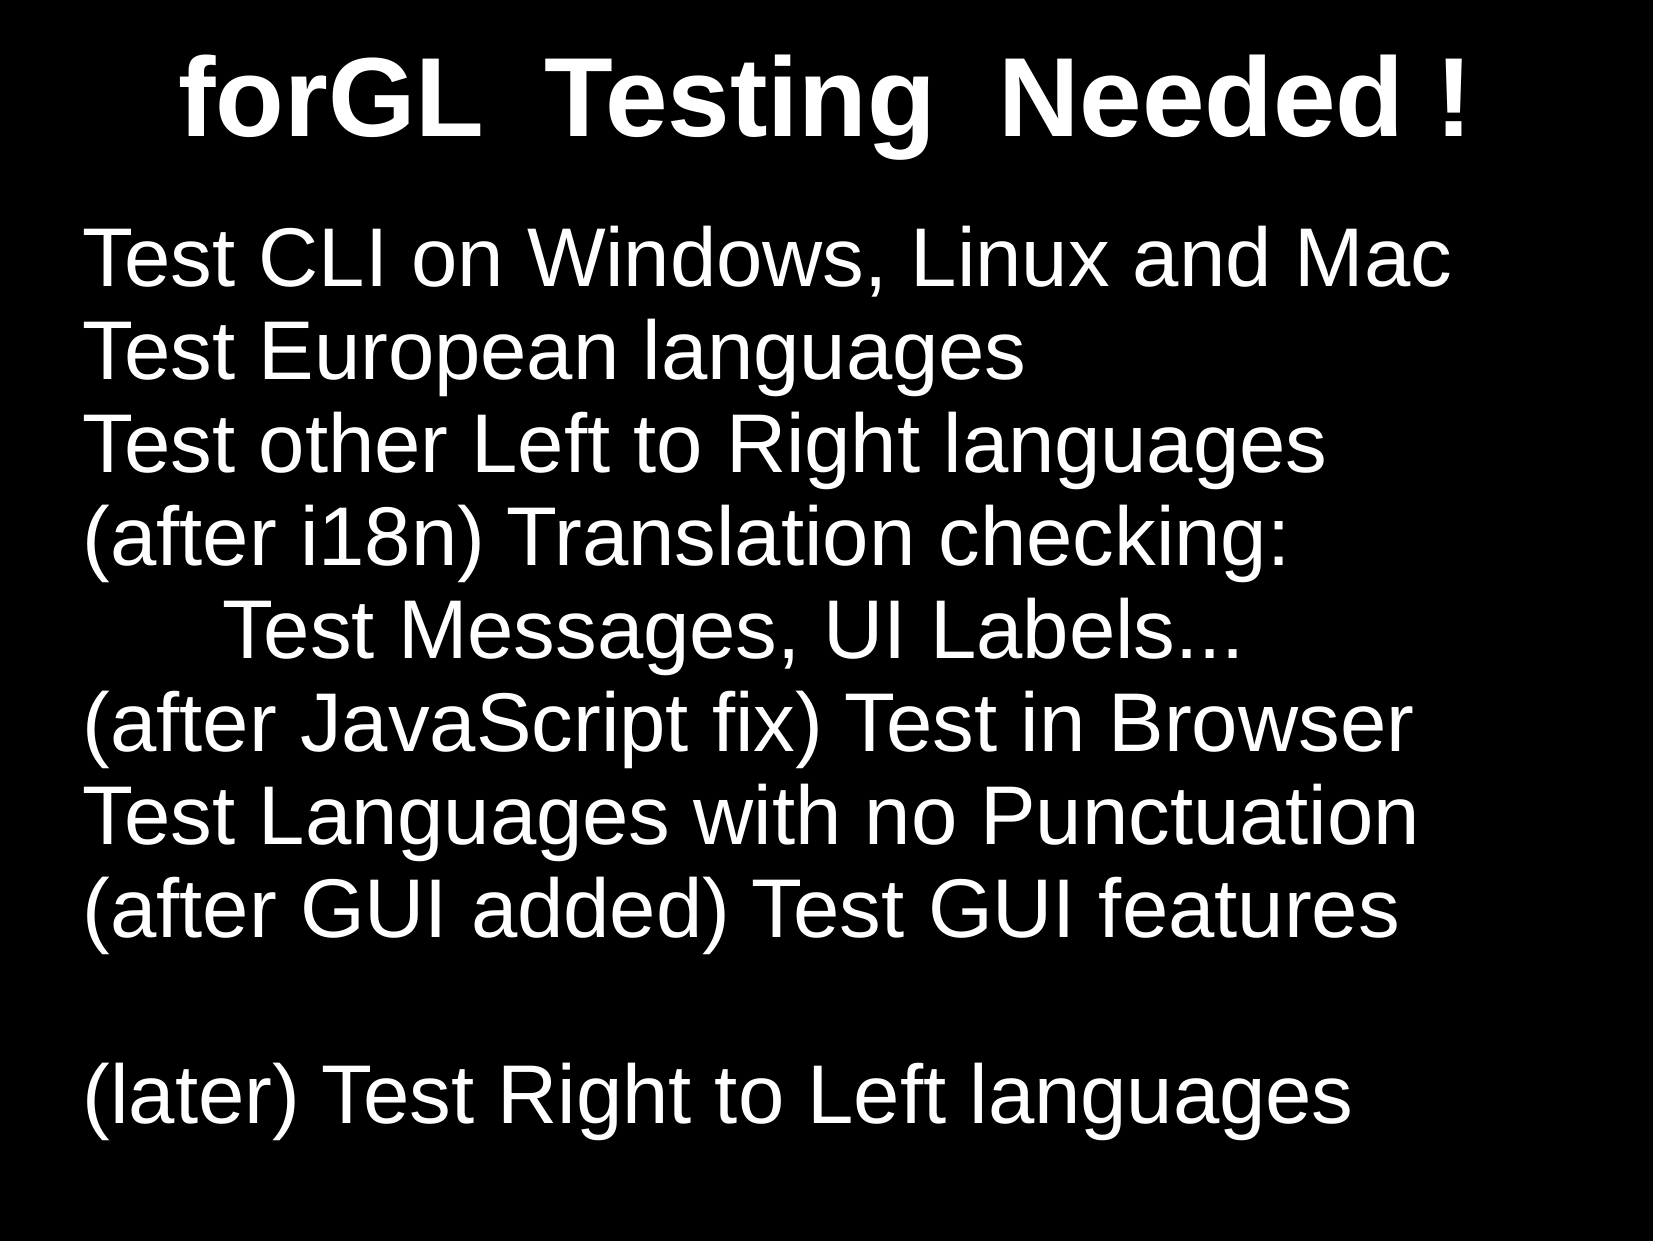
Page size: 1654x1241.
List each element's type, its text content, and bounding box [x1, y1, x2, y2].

subtitle Test CLI on Windows, Linux and Mac Test European languages Test other Left to Right languages (after i18n) Translation checking: Test Messages, UI Labels... (after JavaScript fix) Test in Browser Test Languages with no Punctuation (after GUI added) Test GUI features (later) Test Right to Left languages [82, 210, 1571, 1241]
title forGL Testing Needed ! [82, 0, 1571, 196]
